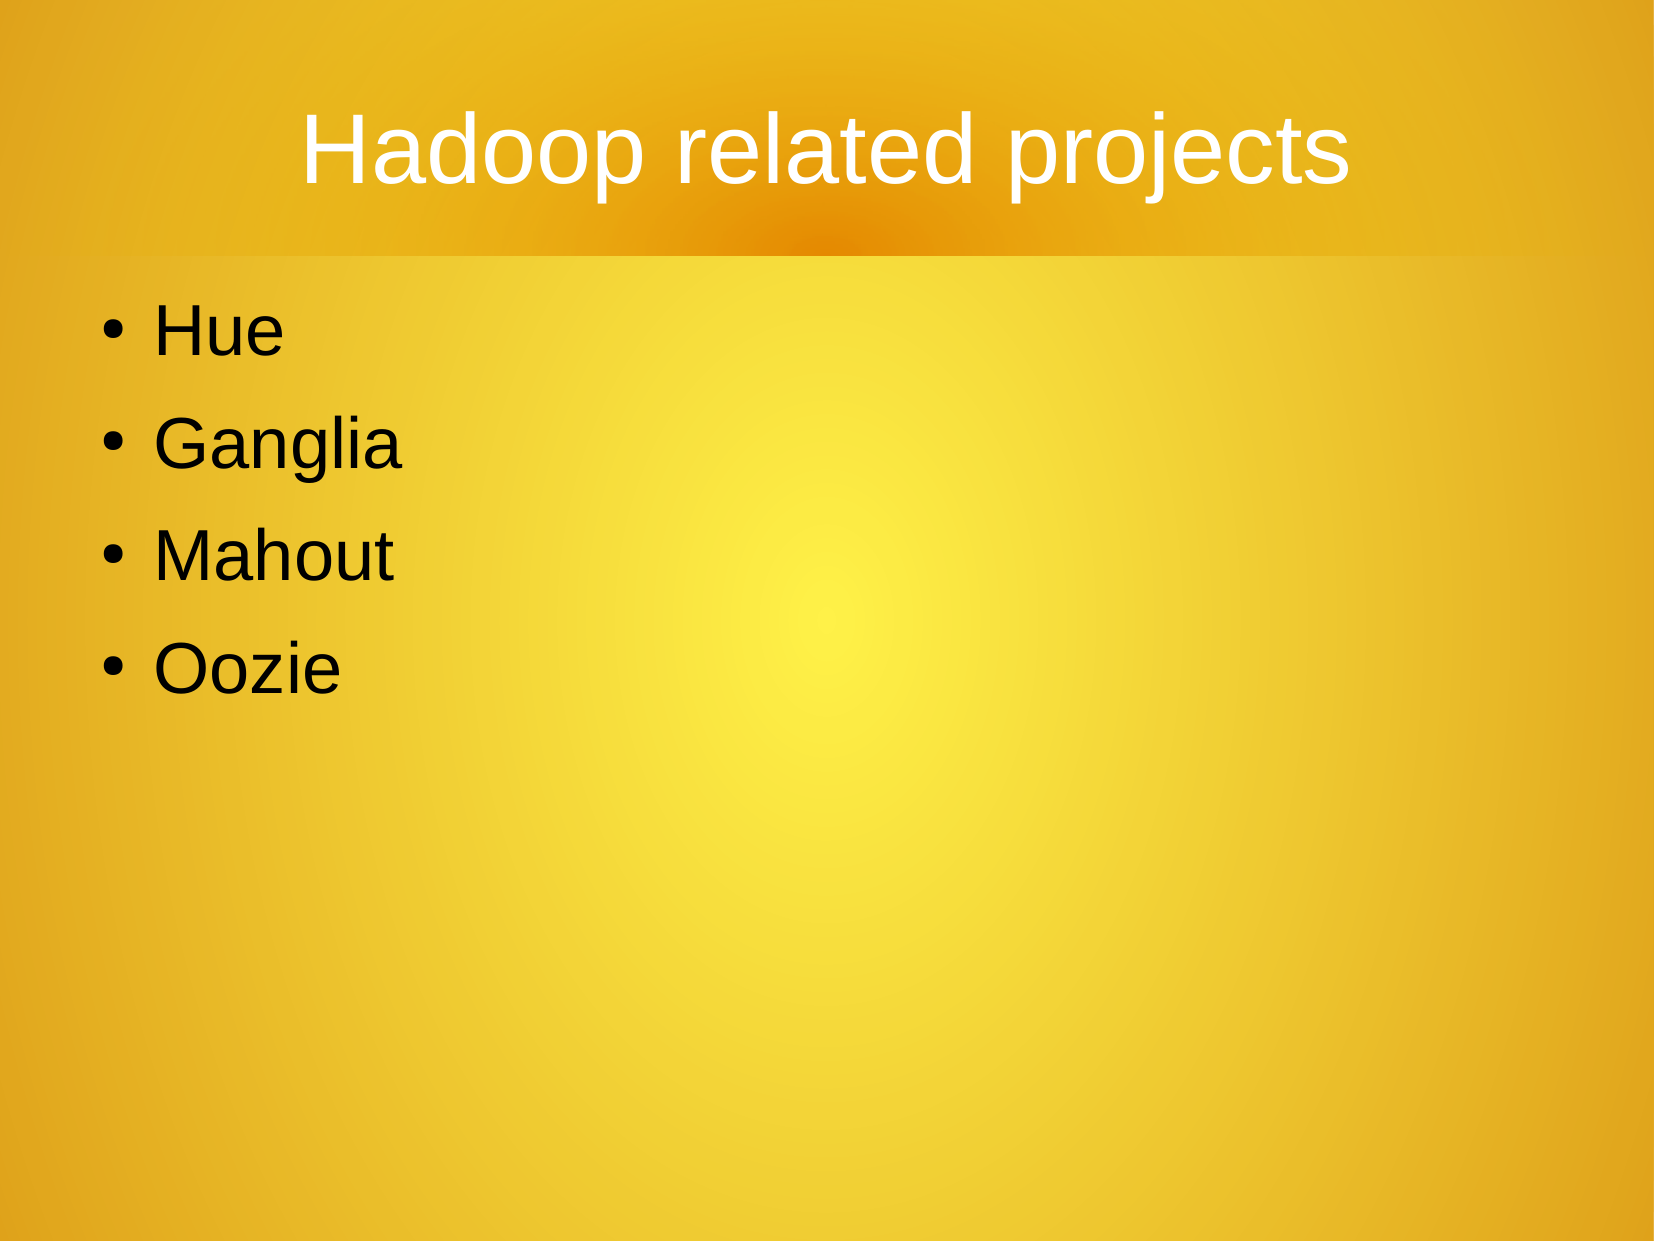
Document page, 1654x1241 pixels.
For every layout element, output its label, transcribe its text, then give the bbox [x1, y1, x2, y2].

title Hadoop related projects [82, 47, 1571, 252]
list Hue Ganglia Mahout Oozie [82, 290, 1571, 1010]
